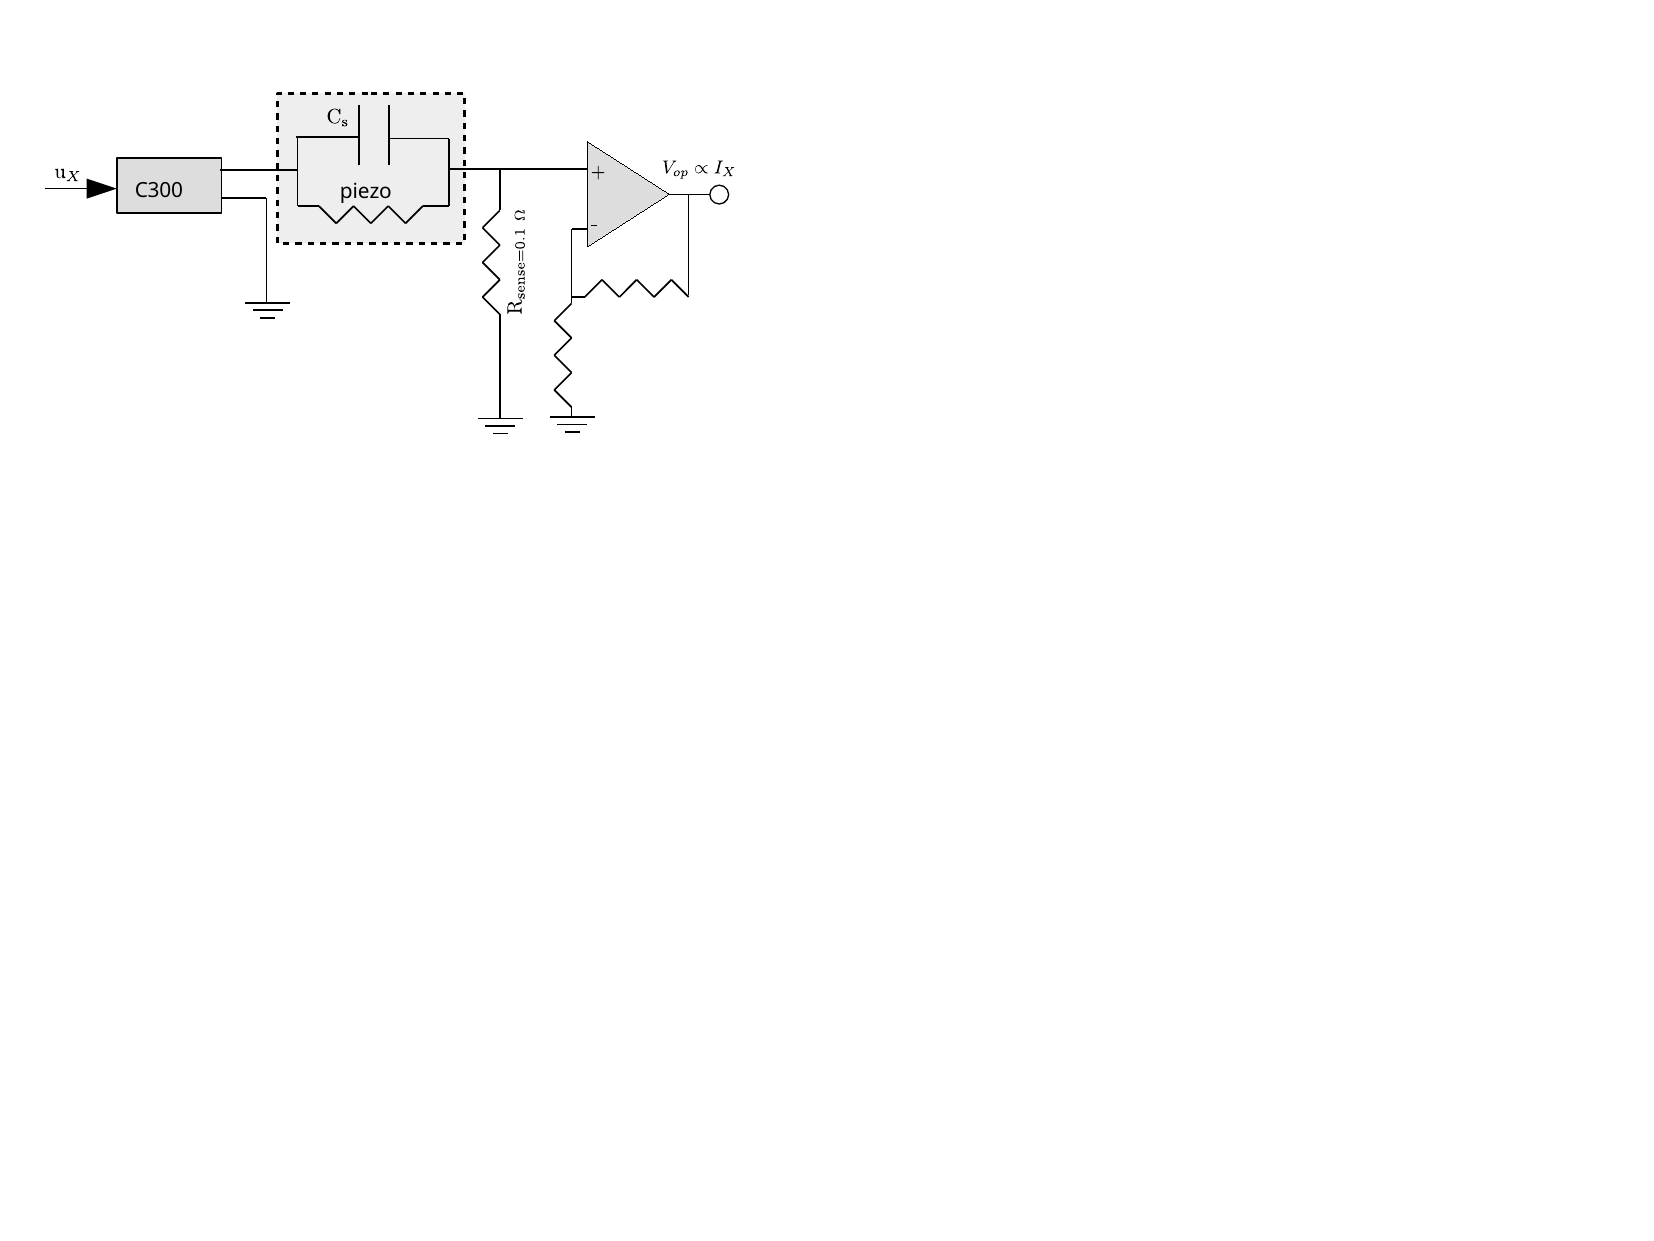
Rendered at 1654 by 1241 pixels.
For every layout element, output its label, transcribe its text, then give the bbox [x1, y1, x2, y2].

text_box piezo [325, 168, 416, 205]
text_box [662, 160, 735, 179]
text_box [277, 170, 465, 244]
text_box [277, 93, 465, 221]
text_box [116, 158, 222, 213]
text_box [507, 210, 526, 315]
text_box [355, 205, 387, 221]
text_box [54, 168, 80, 182]
text_box C300 [120, 167, 296, 213]
text_box [587, 141, 670, 247]
